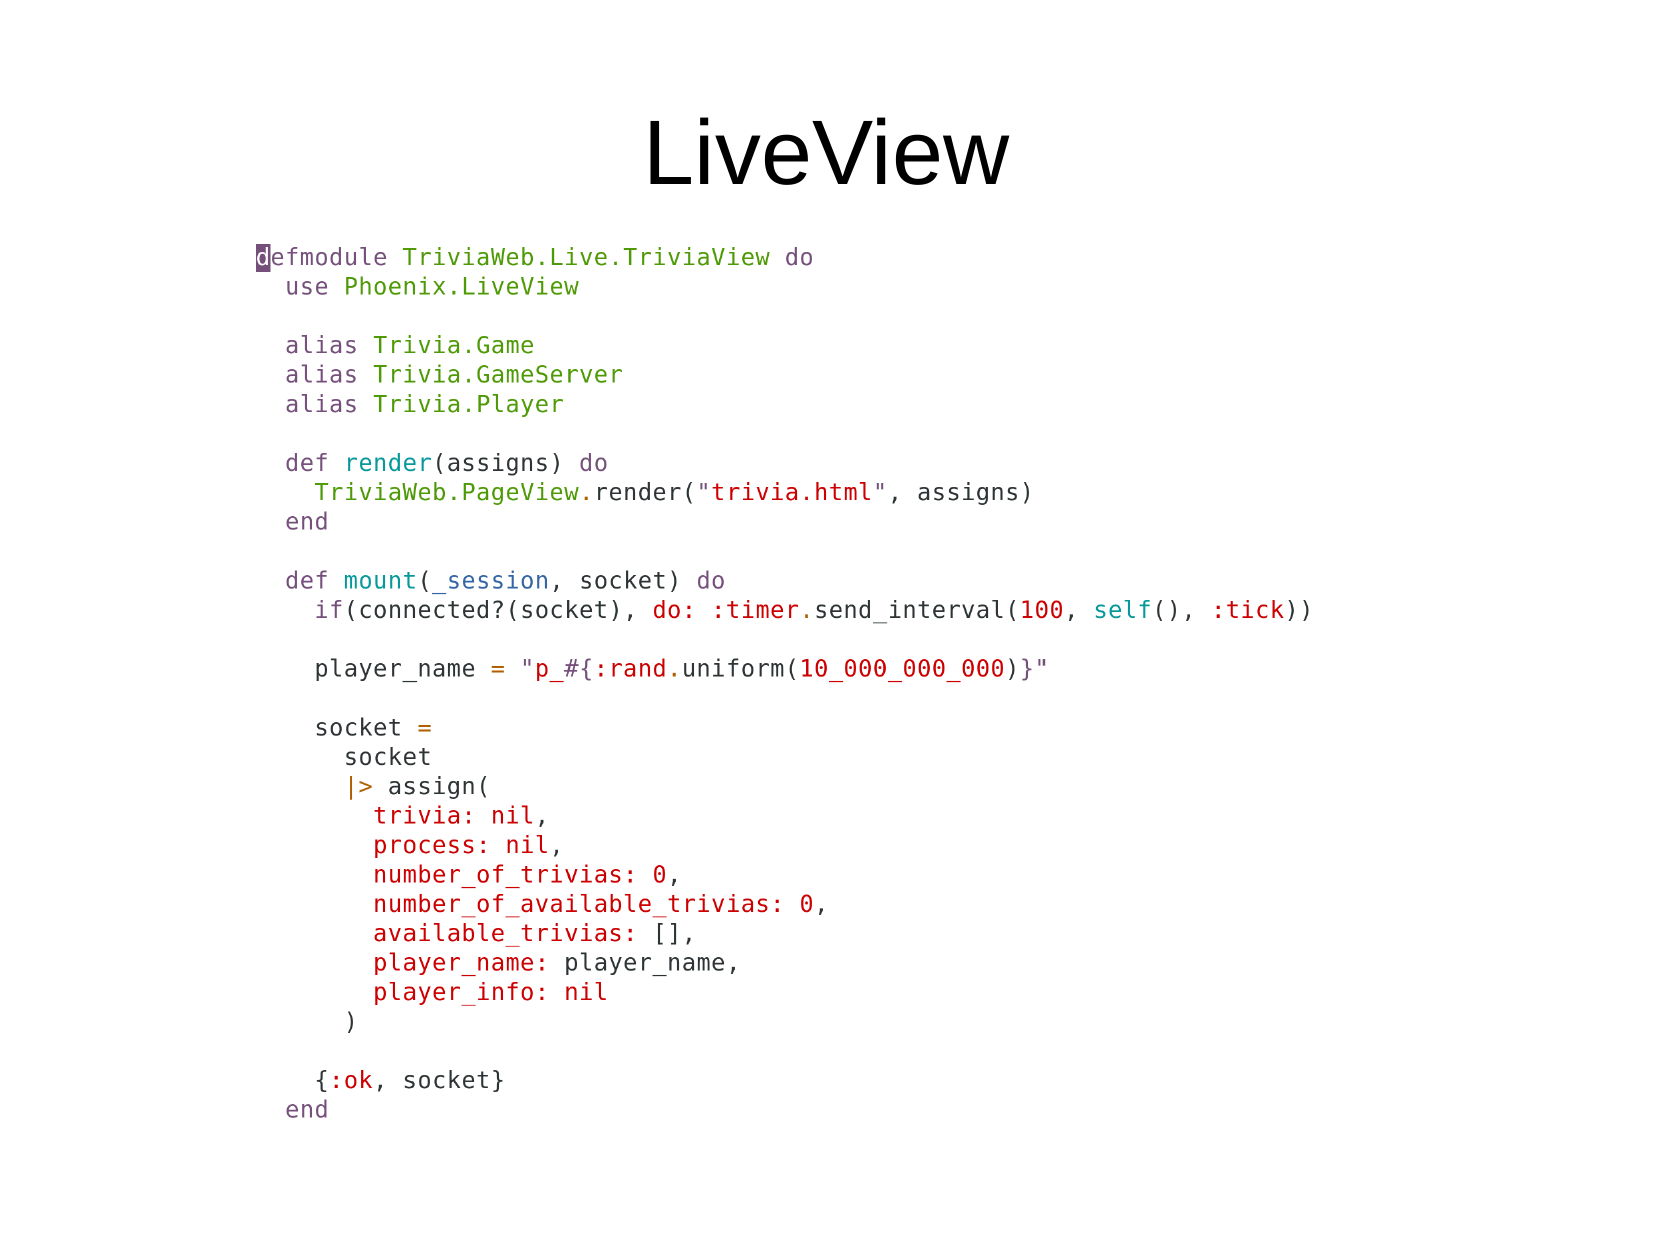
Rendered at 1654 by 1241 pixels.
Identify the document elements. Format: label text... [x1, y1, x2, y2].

title LiveView [82, 49, 1571, 257]
picture [254, 244, 1359, 1146]
